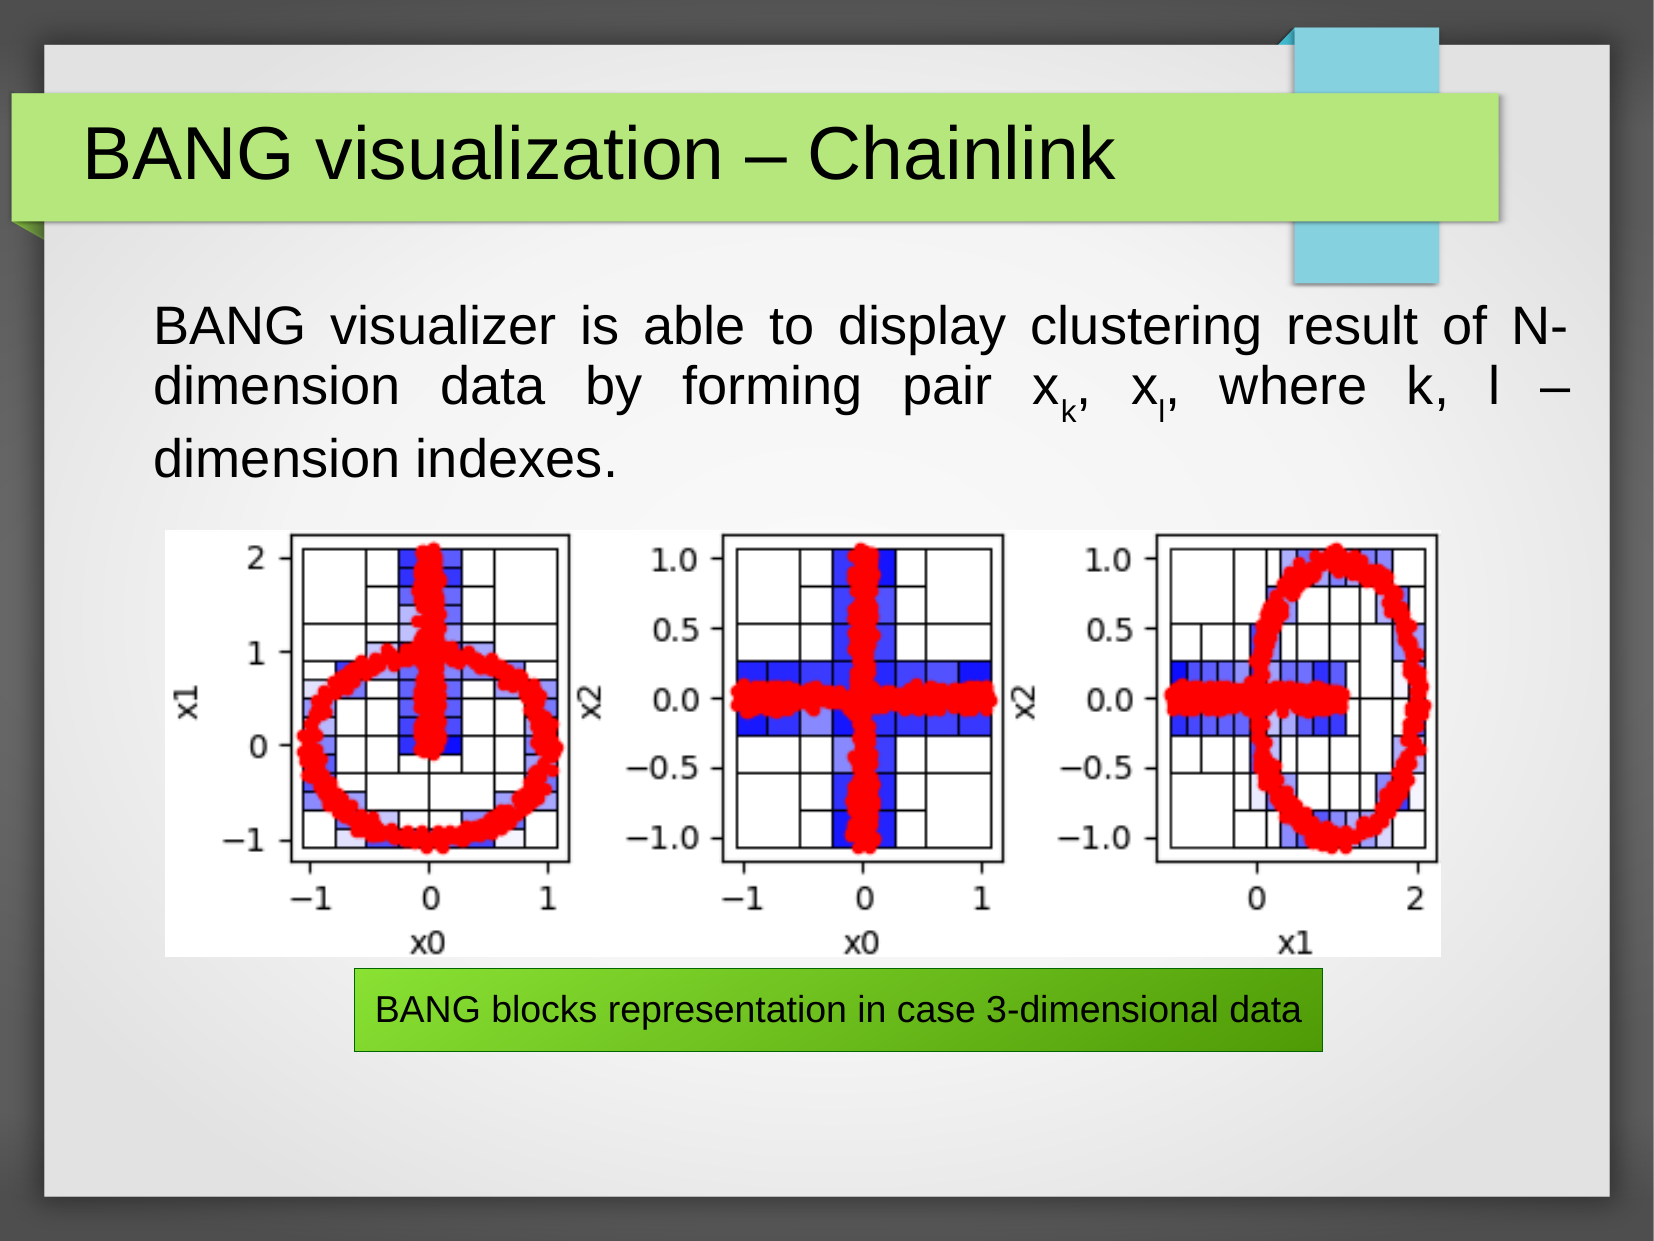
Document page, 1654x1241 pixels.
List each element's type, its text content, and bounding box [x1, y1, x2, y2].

list BANG visualizer is able to display clustering result of N-dimension data by forming pair xk, xl, where k, l – dimension indexes. [82, 295, 1571, 1015]
picture [0, 0, 1654, 1241]
text_box BANG blocks representation in case 3-dimensional data [354, 968, 1323, 1052]
title BANG visualization – Chainlink [82, 94, 1264, 213]
